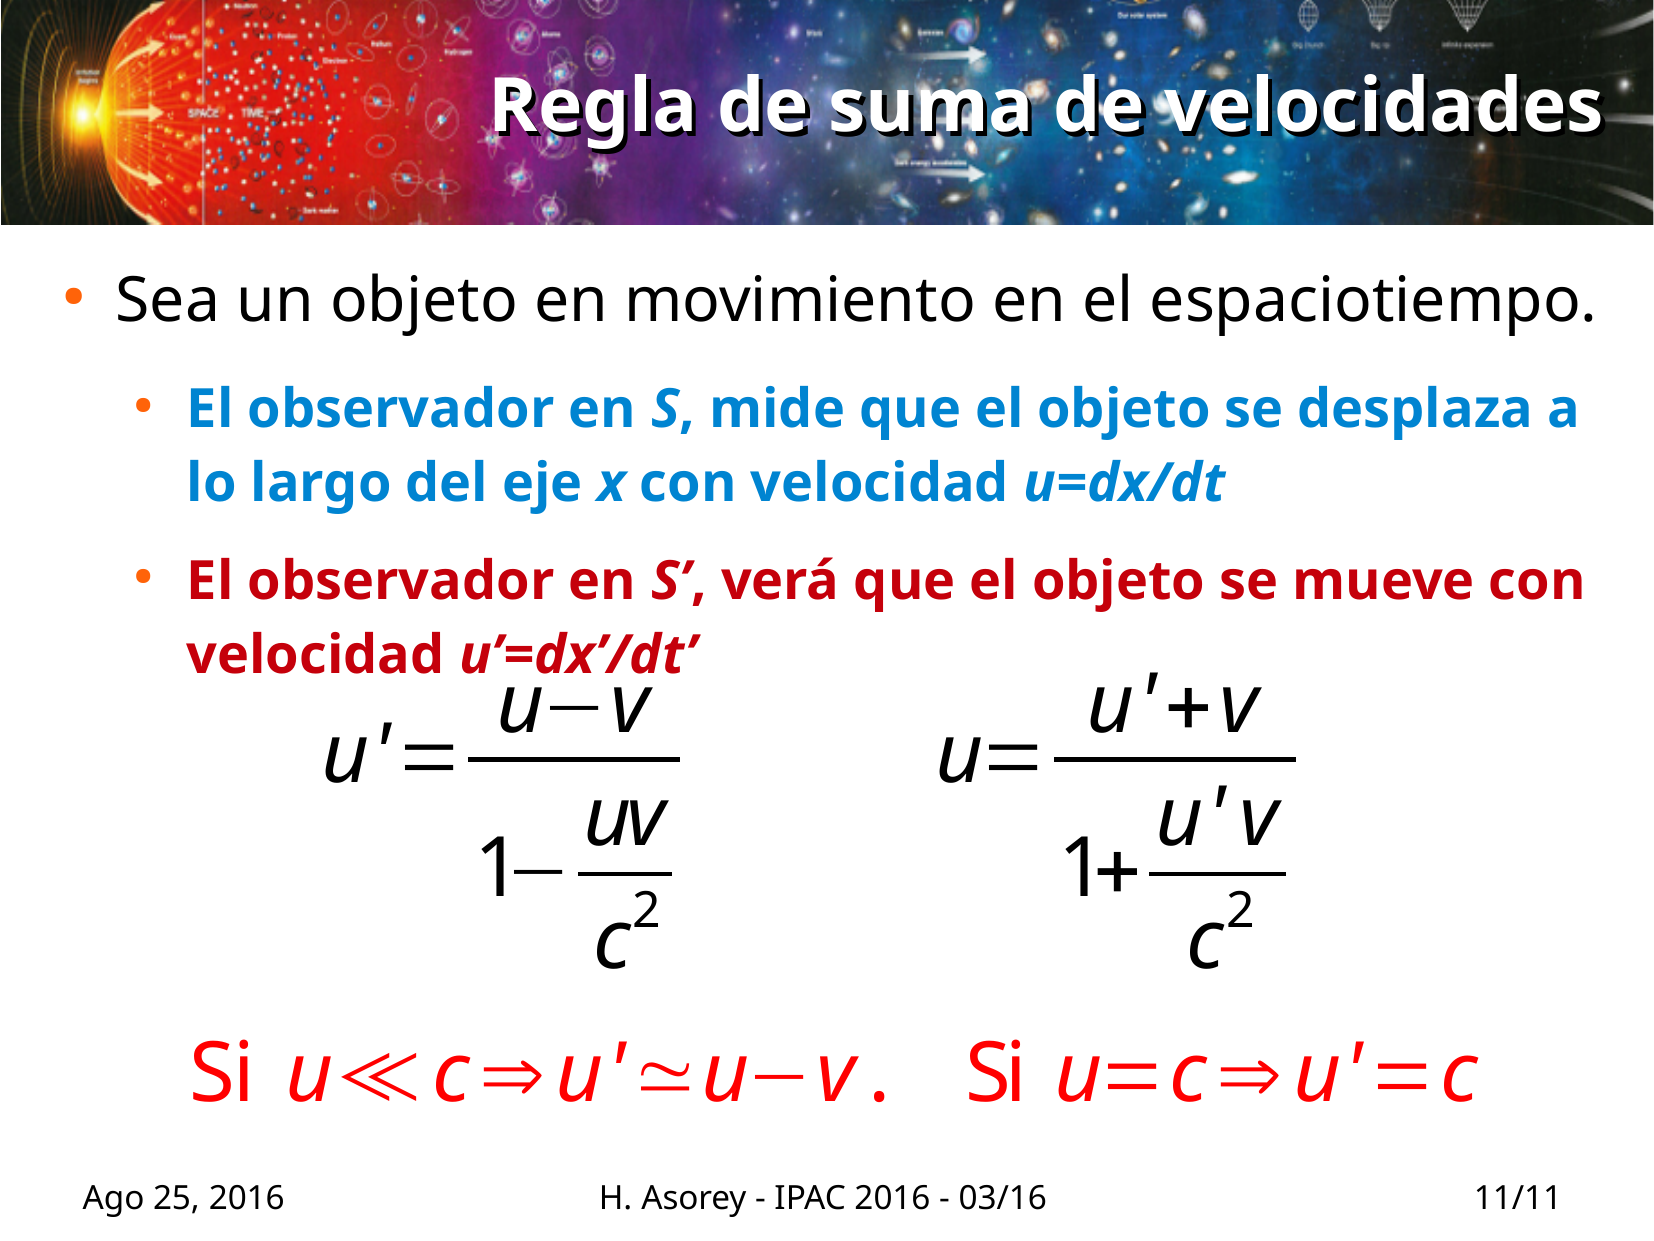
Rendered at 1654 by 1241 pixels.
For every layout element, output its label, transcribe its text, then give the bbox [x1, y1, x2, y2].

title Regla de suma de velocidades [45, 15, 1606, 191]
picture [1, 0, 1654, 225]
list Sea un objeto en movimiento en el espaciotiempo. El observador en S, mide que el objeto se desplaza a lo largo del eje x con velocidad u=dx/dt El observador en S’, verá que el objeto se mueve con velocidad u’=dx’/dt’ [45, 255, 1606, 1156]
chart [183, 1020, 1486, 1122]
chart [313, 651, 1306, 991]
